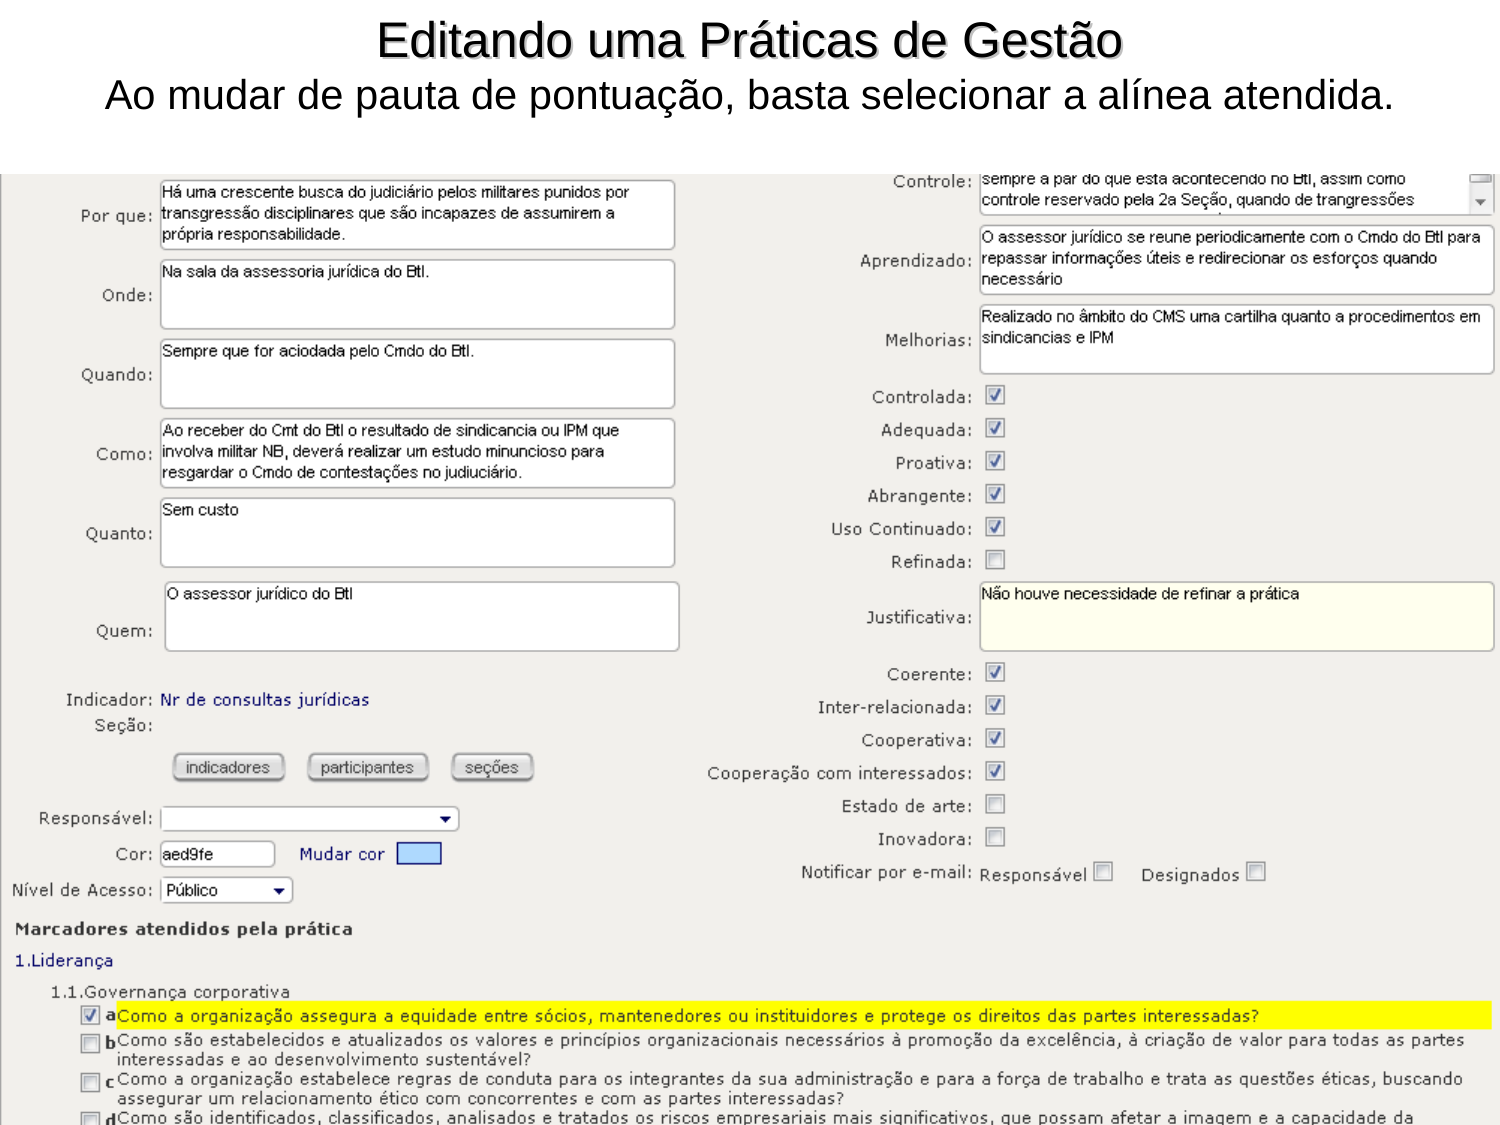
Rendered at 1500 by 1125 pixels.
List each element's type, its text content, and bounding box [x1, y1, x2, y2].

text_box Editando uma Práticas de Gestão Ao mudar de pauta de pontuação, basta selecionar a alínea atendida. [0, 0, 1500, 127]
picture [0, 174, 1500, 1125]
